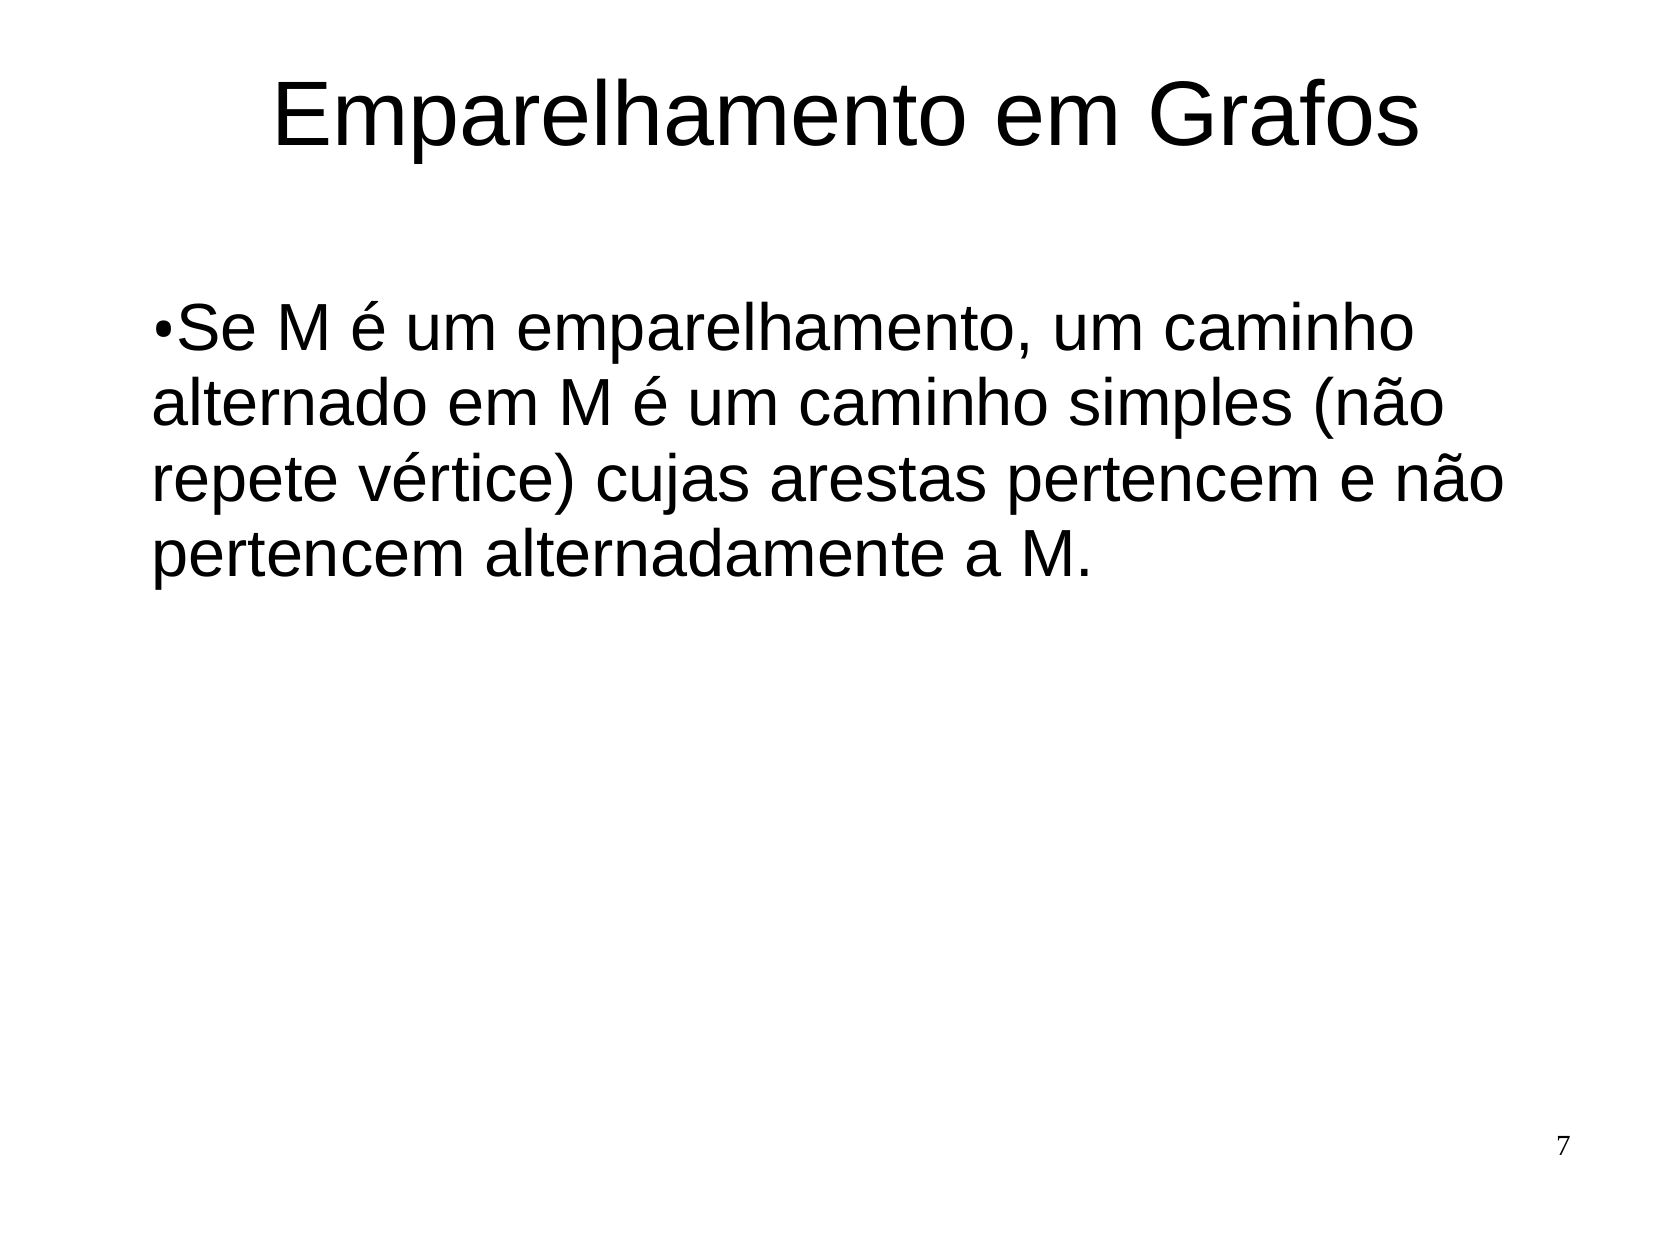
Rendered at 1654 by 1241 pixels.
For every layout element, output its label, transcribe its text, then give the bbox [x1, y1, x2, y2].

list Se M é um emparelhamento, um caminho alternado em M é um caminho simples (não repete vértice) cujas arestas pertencem e não pertencem alternadamente a M. [151, 289, 1599, 1004]
title Emparelhamento em Grafos [261, 0, 1433, 228]
